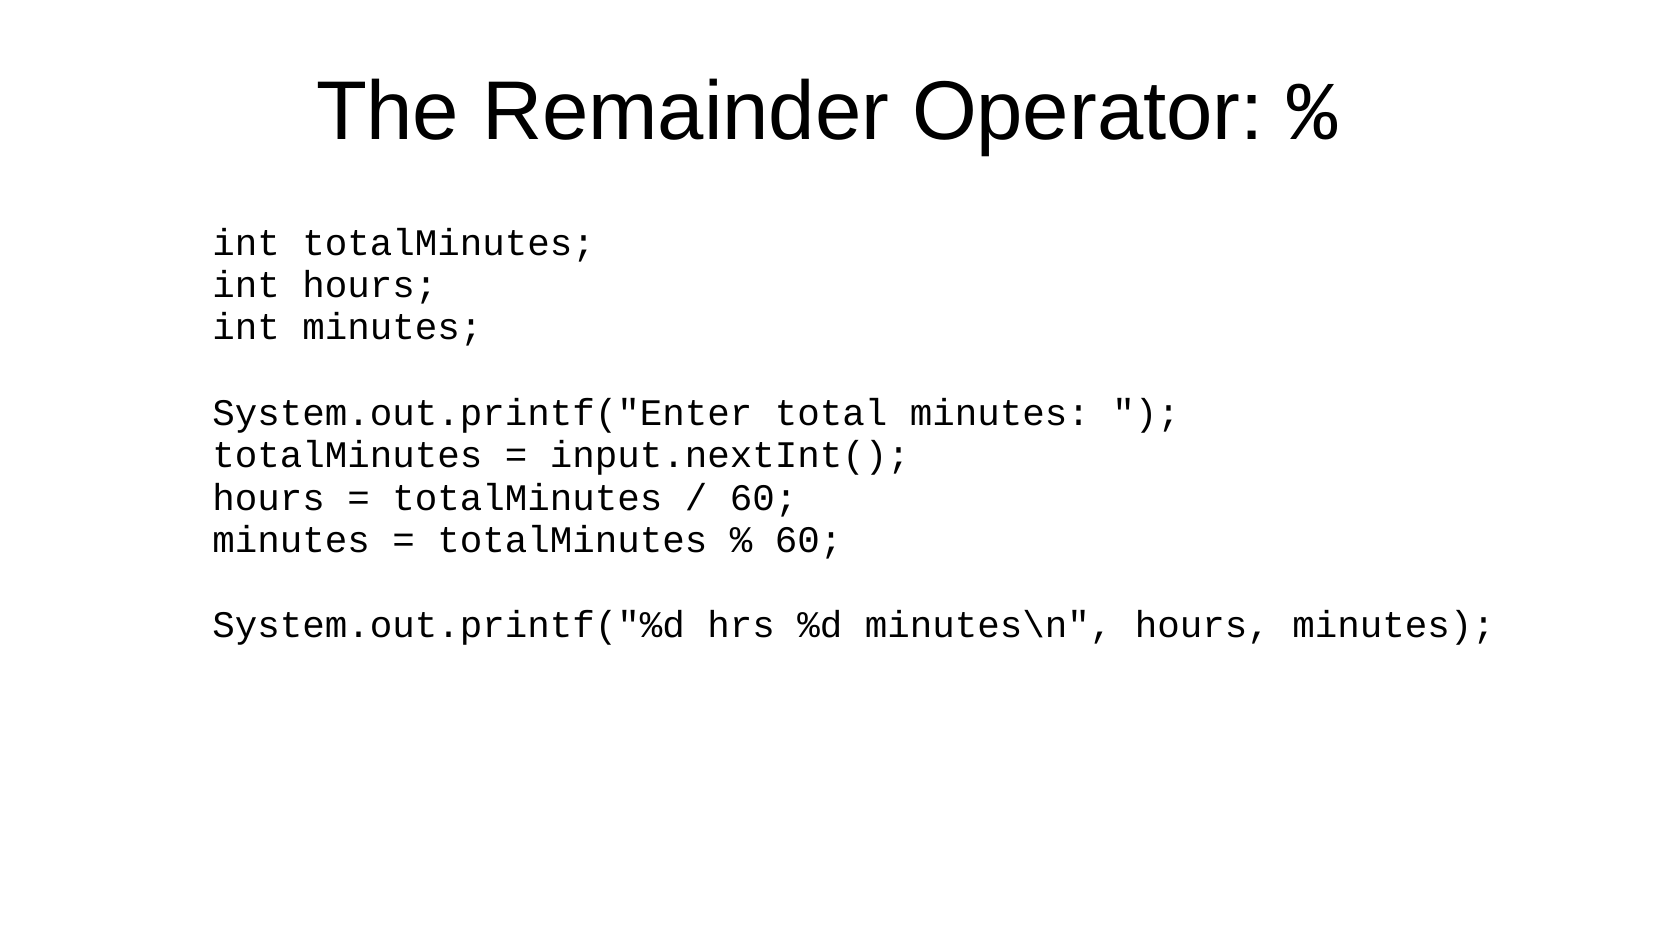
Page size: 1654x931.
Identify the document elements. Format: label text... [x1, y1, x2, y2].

title The Remainder Operator: % [82, 37, 1571, 193]
text_box int totalMinutes; int hours; int minutes; System.out.printf("Enter total minutes: "); totalMinutes = input.nextInt(); hours = totalMinutes / 60; minutes = totalMinutes % 60; System.out.printf("%d hrs %d minutes\n", hours, minutes); [197, 216, 1510, 657]
